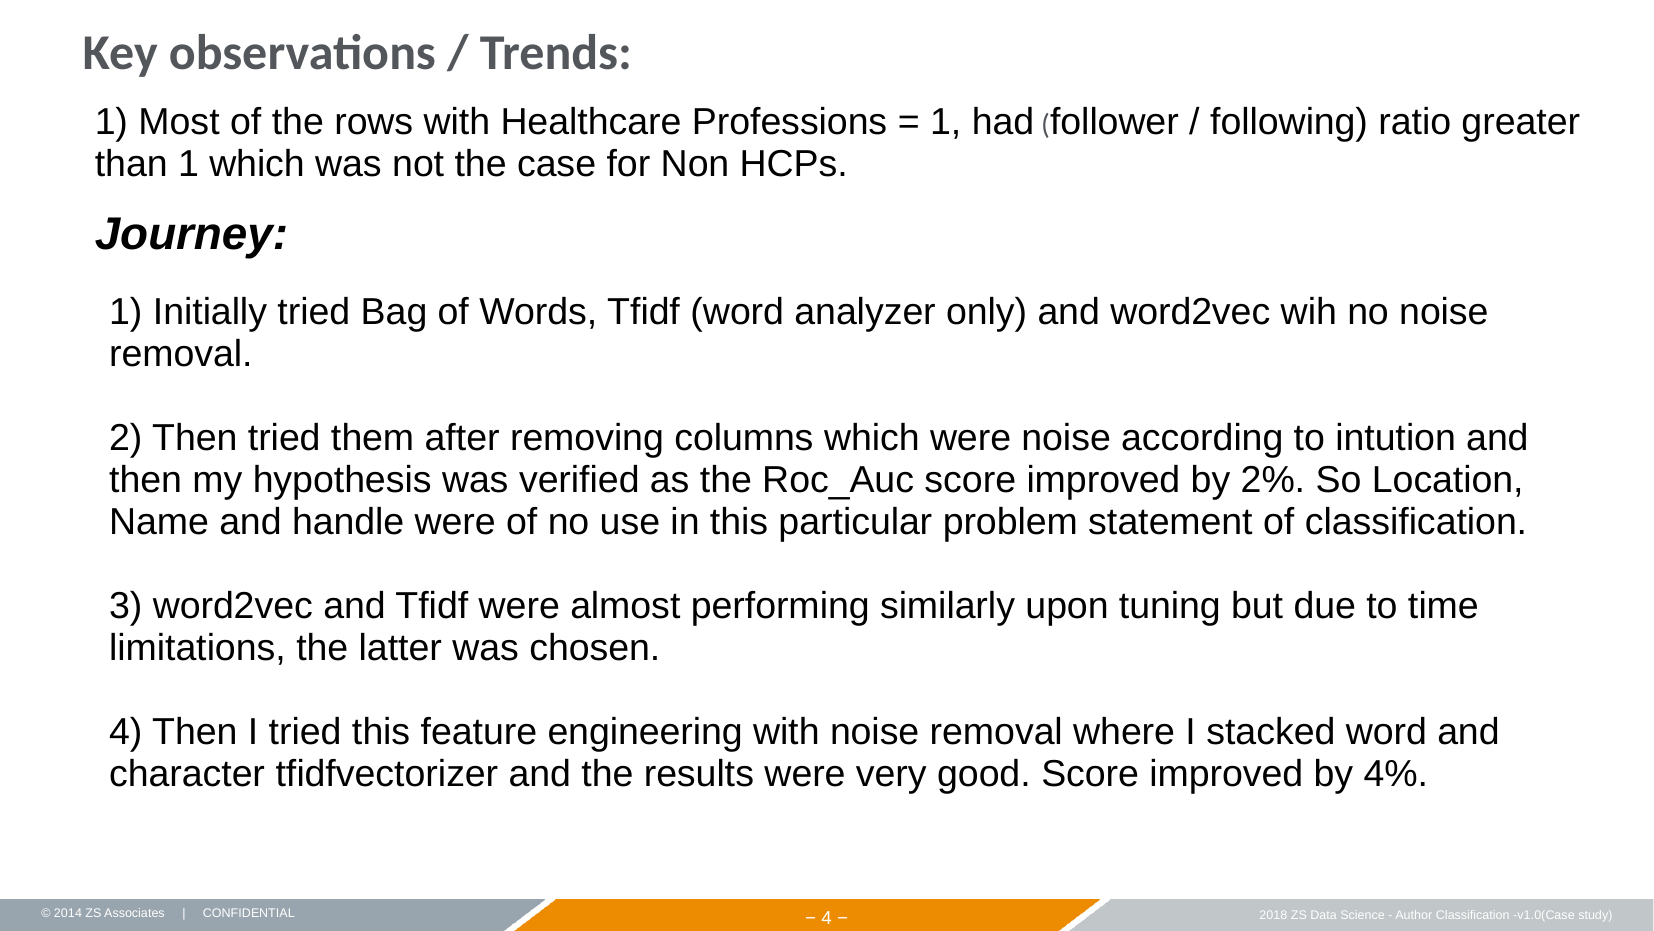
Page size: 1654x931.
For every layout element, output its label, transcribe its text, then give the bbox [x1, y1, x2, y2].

picture [0, 899, 1654, 931]
title Key observations / Trends: [82, 27, 1571, 86]
text_box 1) Initially tried Bag of Words, Tfidf (word analyzer only) and word2vec wih no noise removal. 2) Then tried them after removing columns which were noise according to intution and then my hypothesis was verified as the Roc_Auc score improved by 2%. So Location, Name and handle were of no use in this particular problem statement of classification. 3) word2vec and Tfidf were almost performing similarly upon tuning but due to time limitations, the latter was chosen. 4) Then I tried this feature engineering with noise removal where I stacked word and character tfidfvectorizer and the results were very good. Score improved by 4%. [94, 283, 1619, 803]
text_box Journey: [79, 200, 1560, 267]
text_box 1) Most of the rows with Healthcare Professions = 1, had (follower / following) ratio greater than 1 which was not the case for Non HCPs. [79, 93, 1604, 235]
